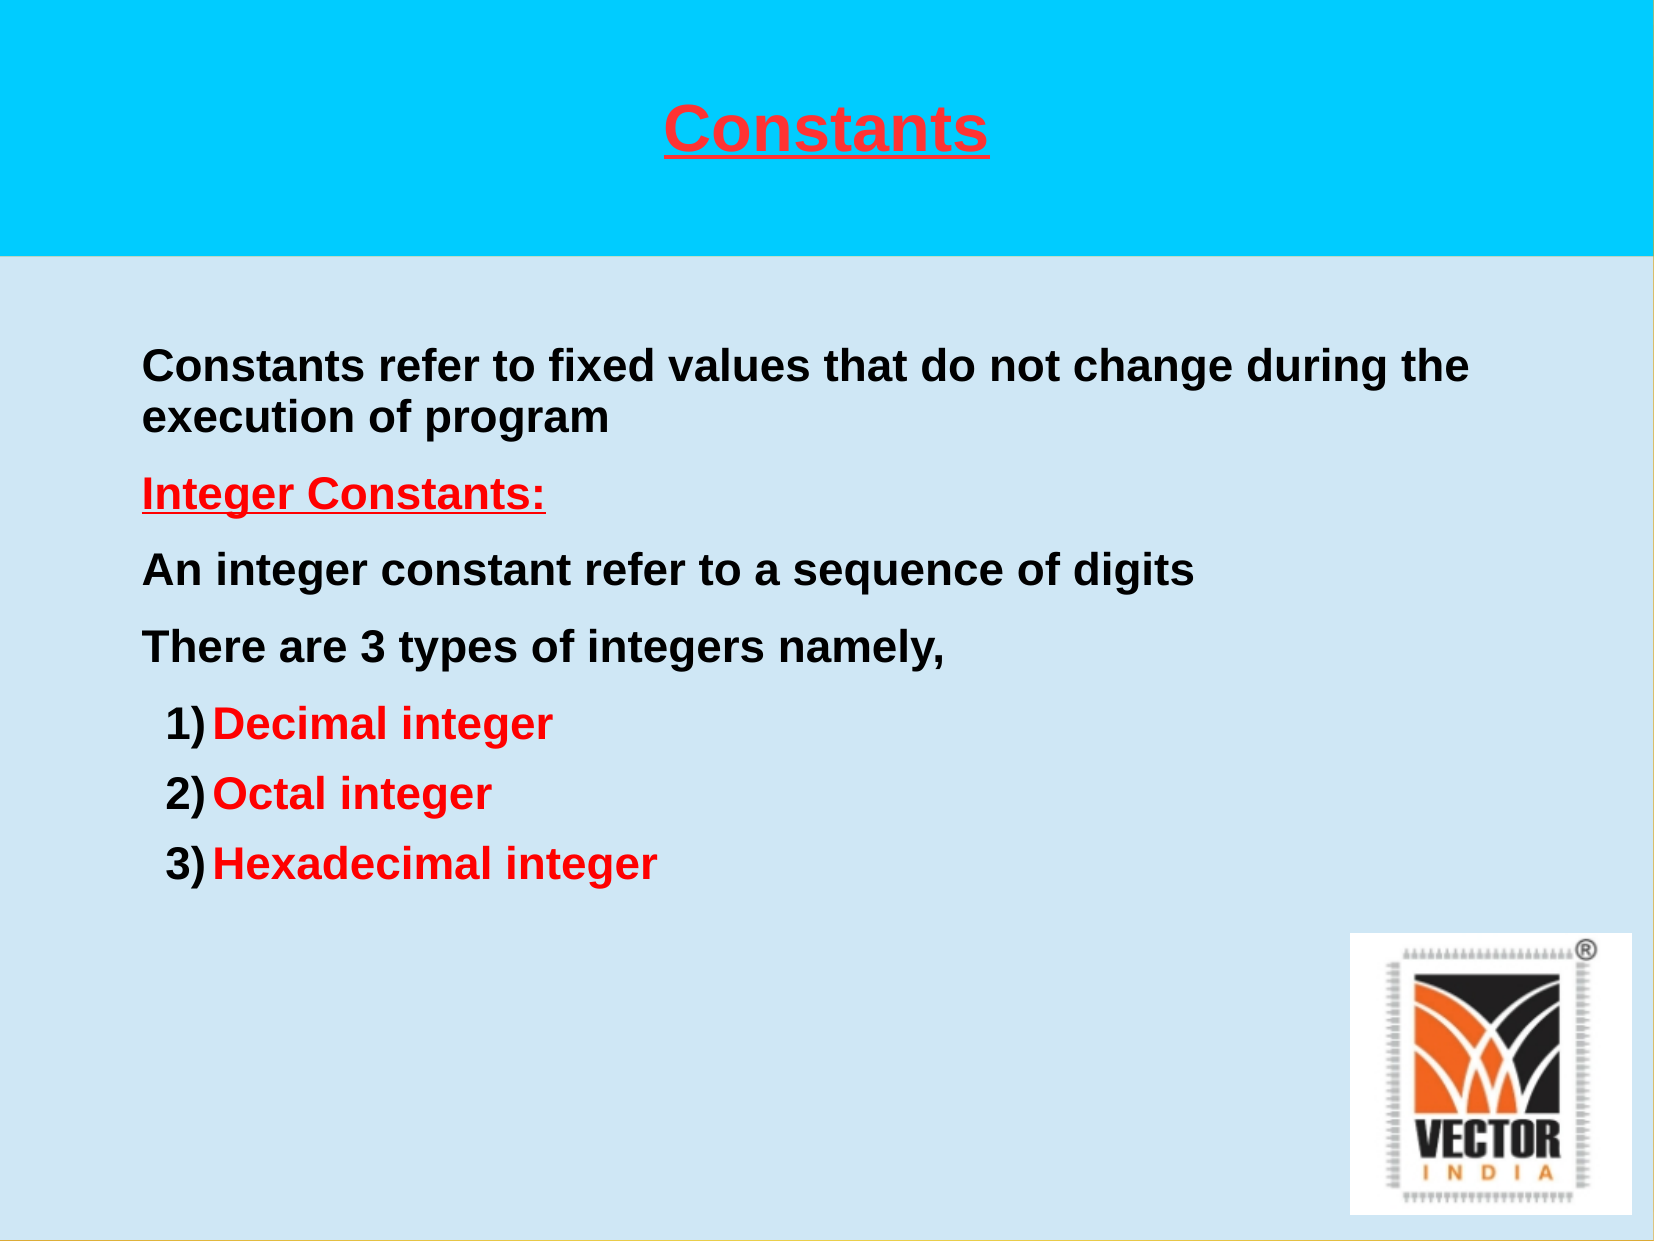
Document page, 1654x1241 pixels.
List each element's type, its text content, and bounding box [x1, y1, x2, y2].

title Constants [0, 0, 1654, 256]
picture [1350, 933, 1632, 1216]
list Constants refer to fixed values that do not change during the execution of program Integer Constants: An integer constant refer to a sequence of digits There are 3 types of integers namely, Decimal integer Octal integer Hexadecimal integer [0, 256, 1654, 1241]
